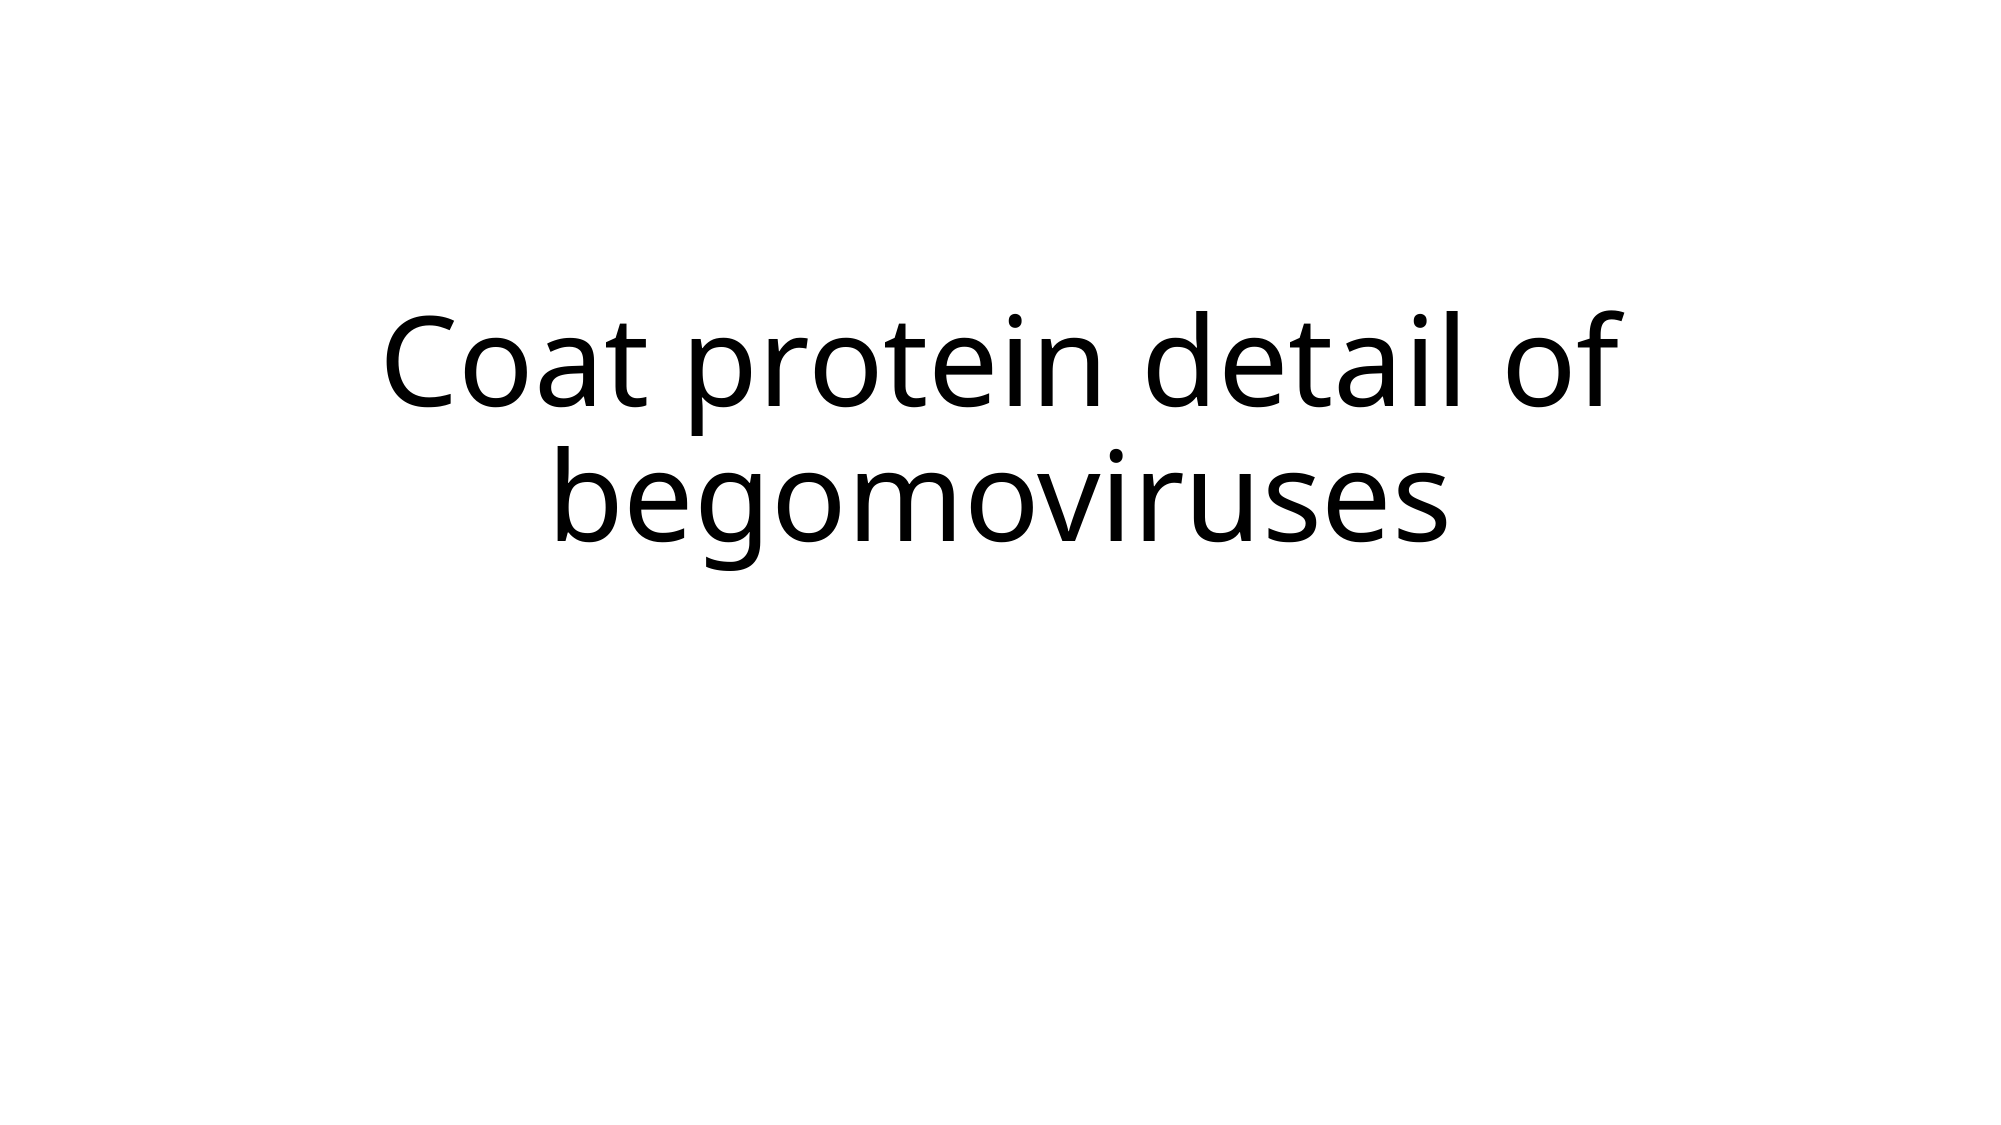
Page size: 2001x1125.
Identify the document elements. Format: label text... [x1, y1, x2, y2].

title Coat protein detail of begomoviruses [249, 184, 1750, 576]
